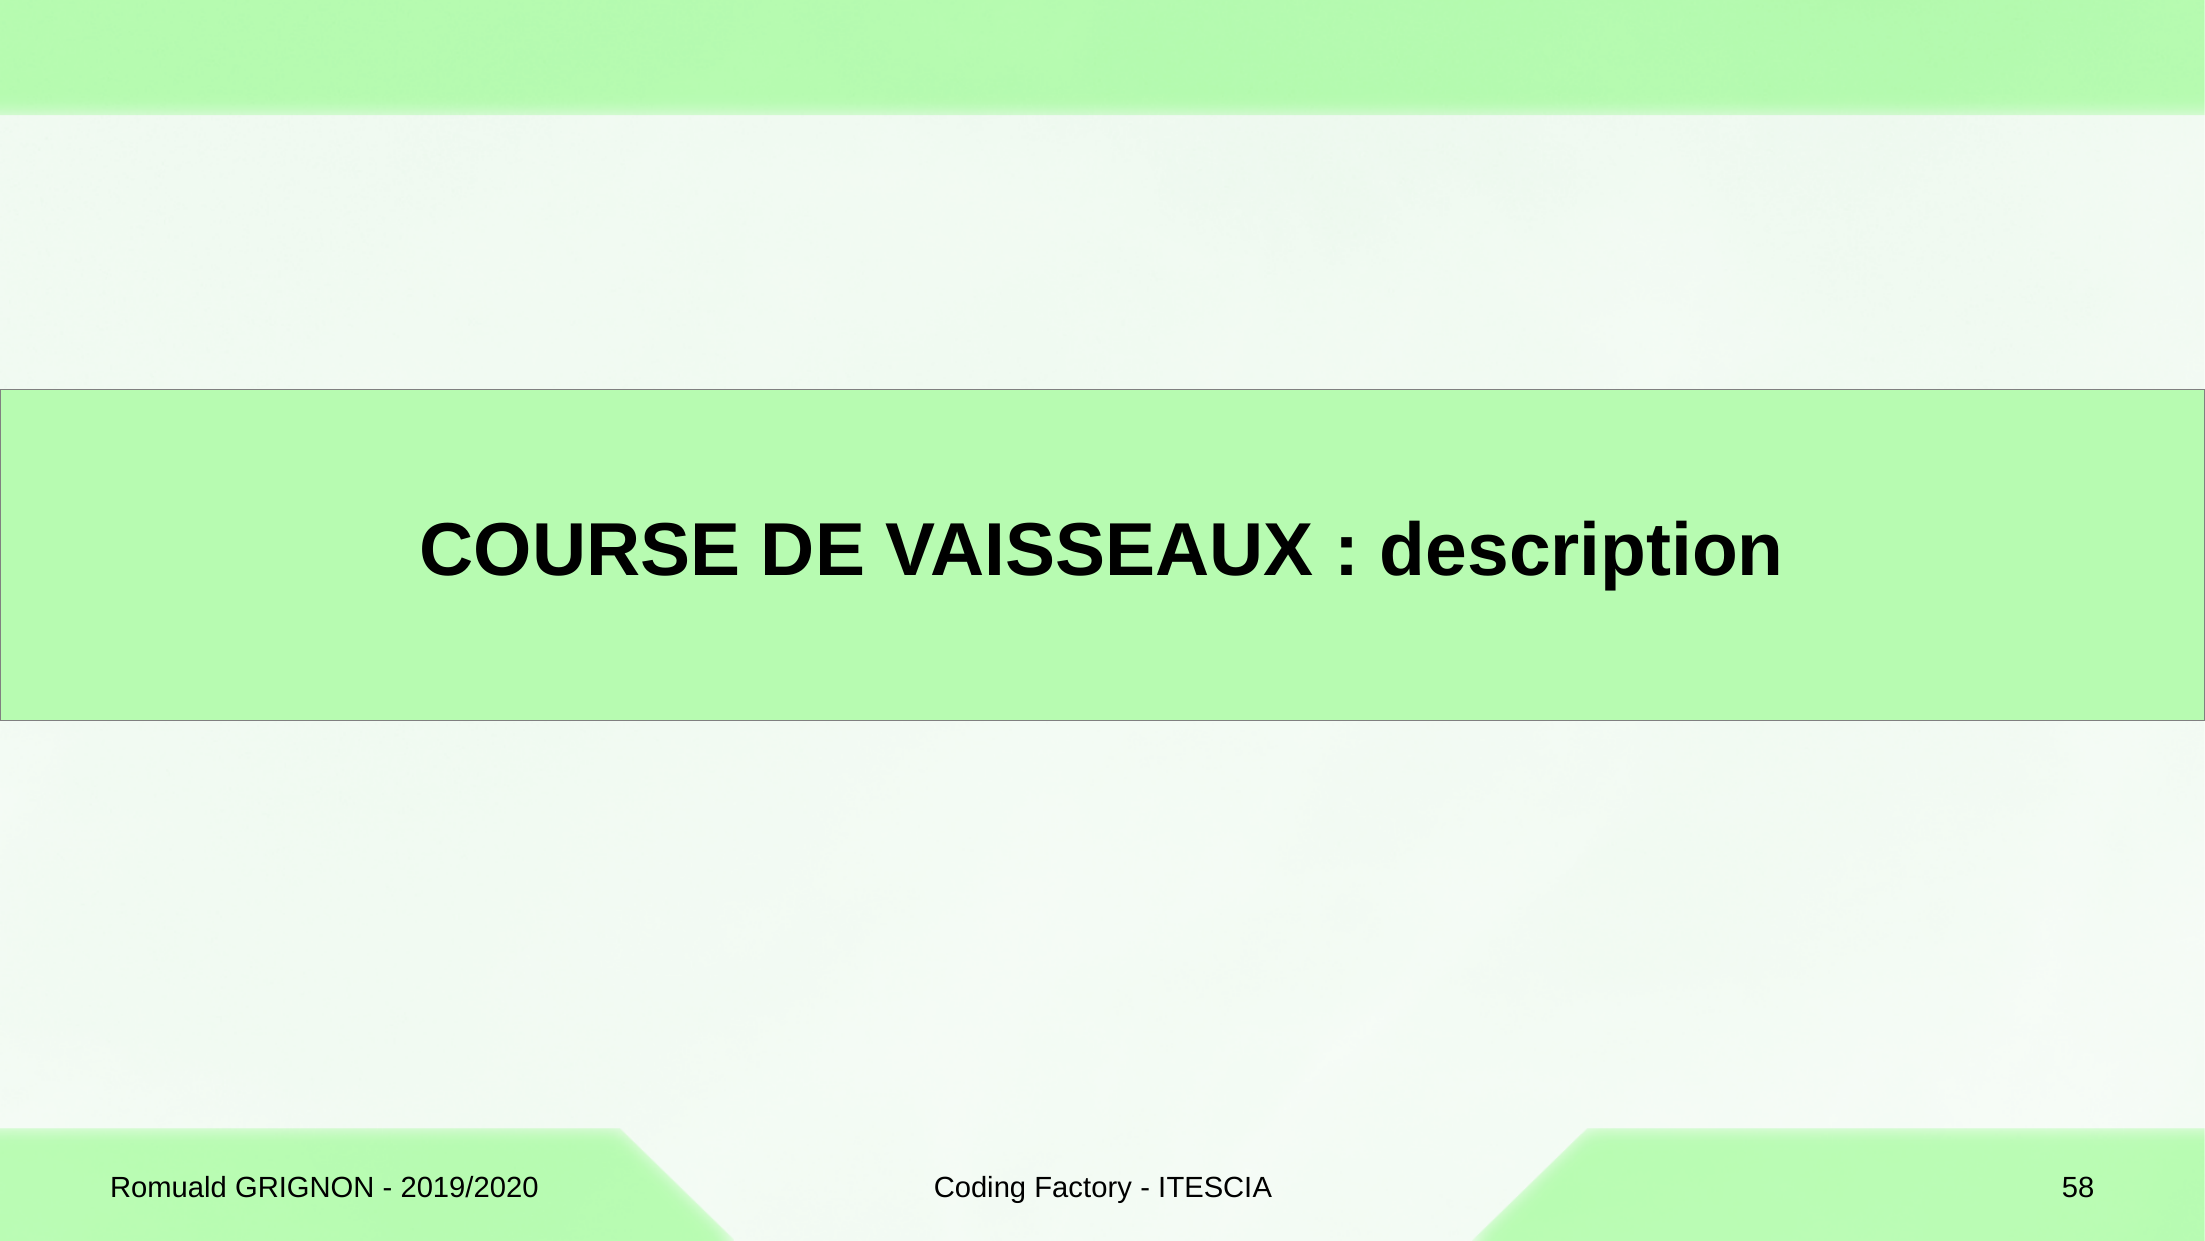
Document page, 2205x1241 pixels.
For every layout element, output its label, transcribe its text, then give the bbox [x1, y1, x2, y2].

picture [0, 0, 2205, 389]
text_box [0, 389, 110, 721]
text_box [2095, 389, 2205, 721]
subtitle COURSE DE VAISSEAUX : description [110, 108, 2095, 1168]
picture [0, 721, 2205, 1241]
